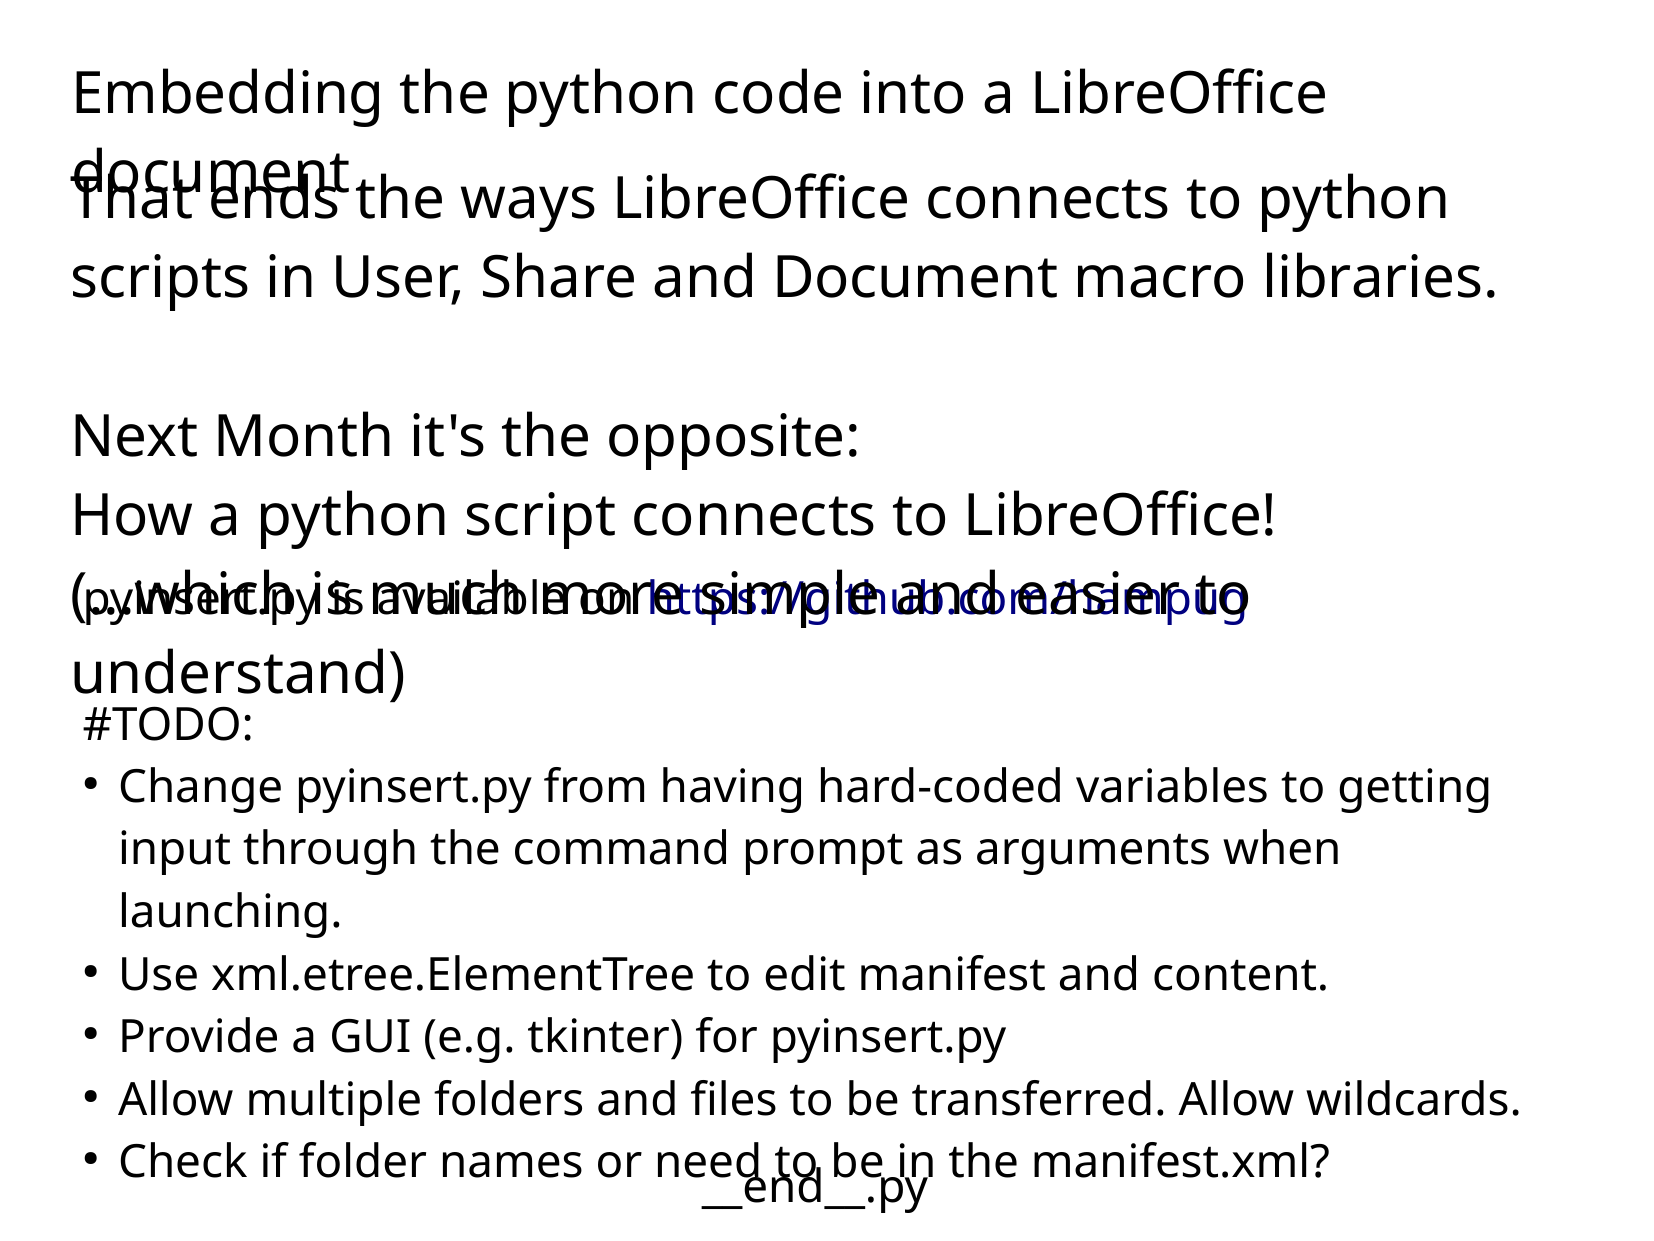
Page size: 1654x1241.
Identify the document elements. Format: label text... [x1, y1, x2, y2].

text_box pyinsert.py is available on https://github.com/hampug #TODO: Change pyinsert.py from having hard-coded variables to getting input through the command prompt as arguments when launching. Use xml.etree.ElementTree to edit manifest and content. Provide a GUI (e.g. tkinter) for pyinsert.py Allow multiple folders and files to be transferred. Allow wildcards. Check if folder names or need to be in the manifest.xml? [82, 656, 1571, 1163]
title That ends the ways LibreOffice connects to python scripts in User, Share and Document macro libraries. Next Month it's the opposite: How a python script connects to LibreOffice! (...which is much more simple and easier to understand) [70, 248, 1560, 698]
title Embedding the python code into a LibreOffice document [70, 71, 1560, 189]
text_box __end__.py [70, 1027, 1559, 1217]
